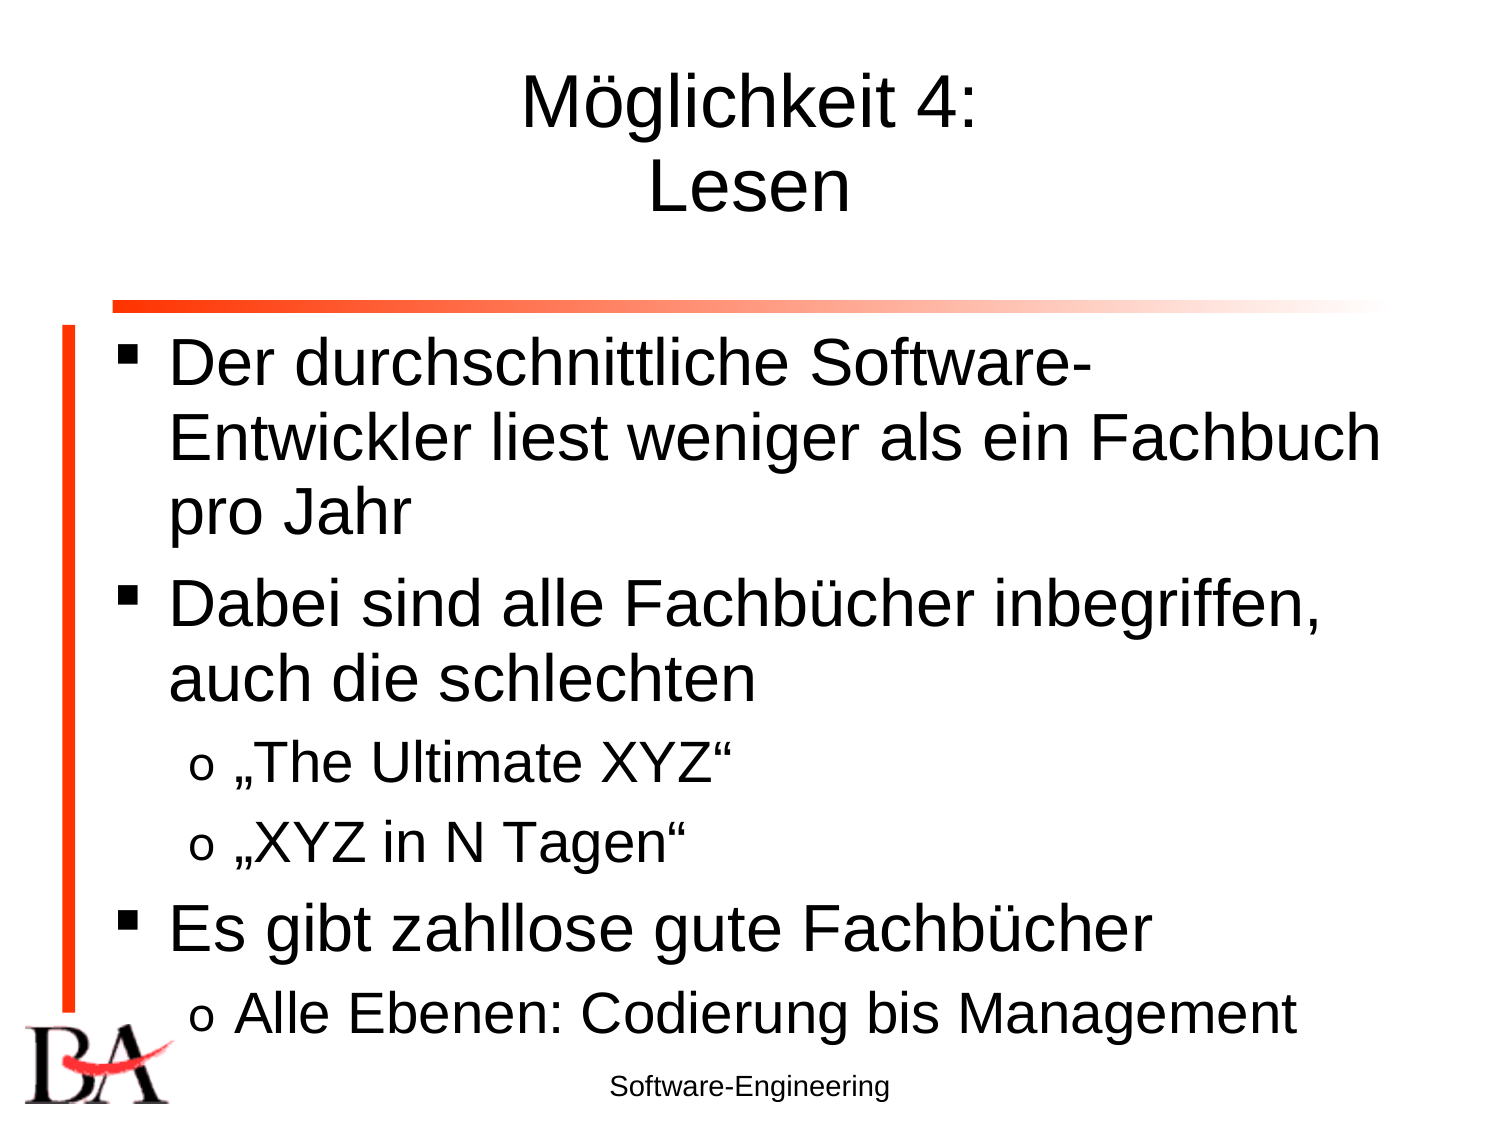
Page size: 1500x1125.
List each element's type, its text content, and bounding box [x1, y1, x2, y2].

title Möglichkeit 4: Lesen [112, 28, 1388, 259]
picture [24, 1024, 175, 1104]
list Der durchschnittliche Software-Entwickler liest weniger als ein Fachbuch pro Jahr Dabei sind alle Fachbücher inbegriffen, auch die schlechten „The Ultimate XYZ“ „XYZ in N Tagen“ Es gibt zahllose gute Fachbücher Alle Ebenen: Codierung bis Management [112, 324, 1388, 1045]
